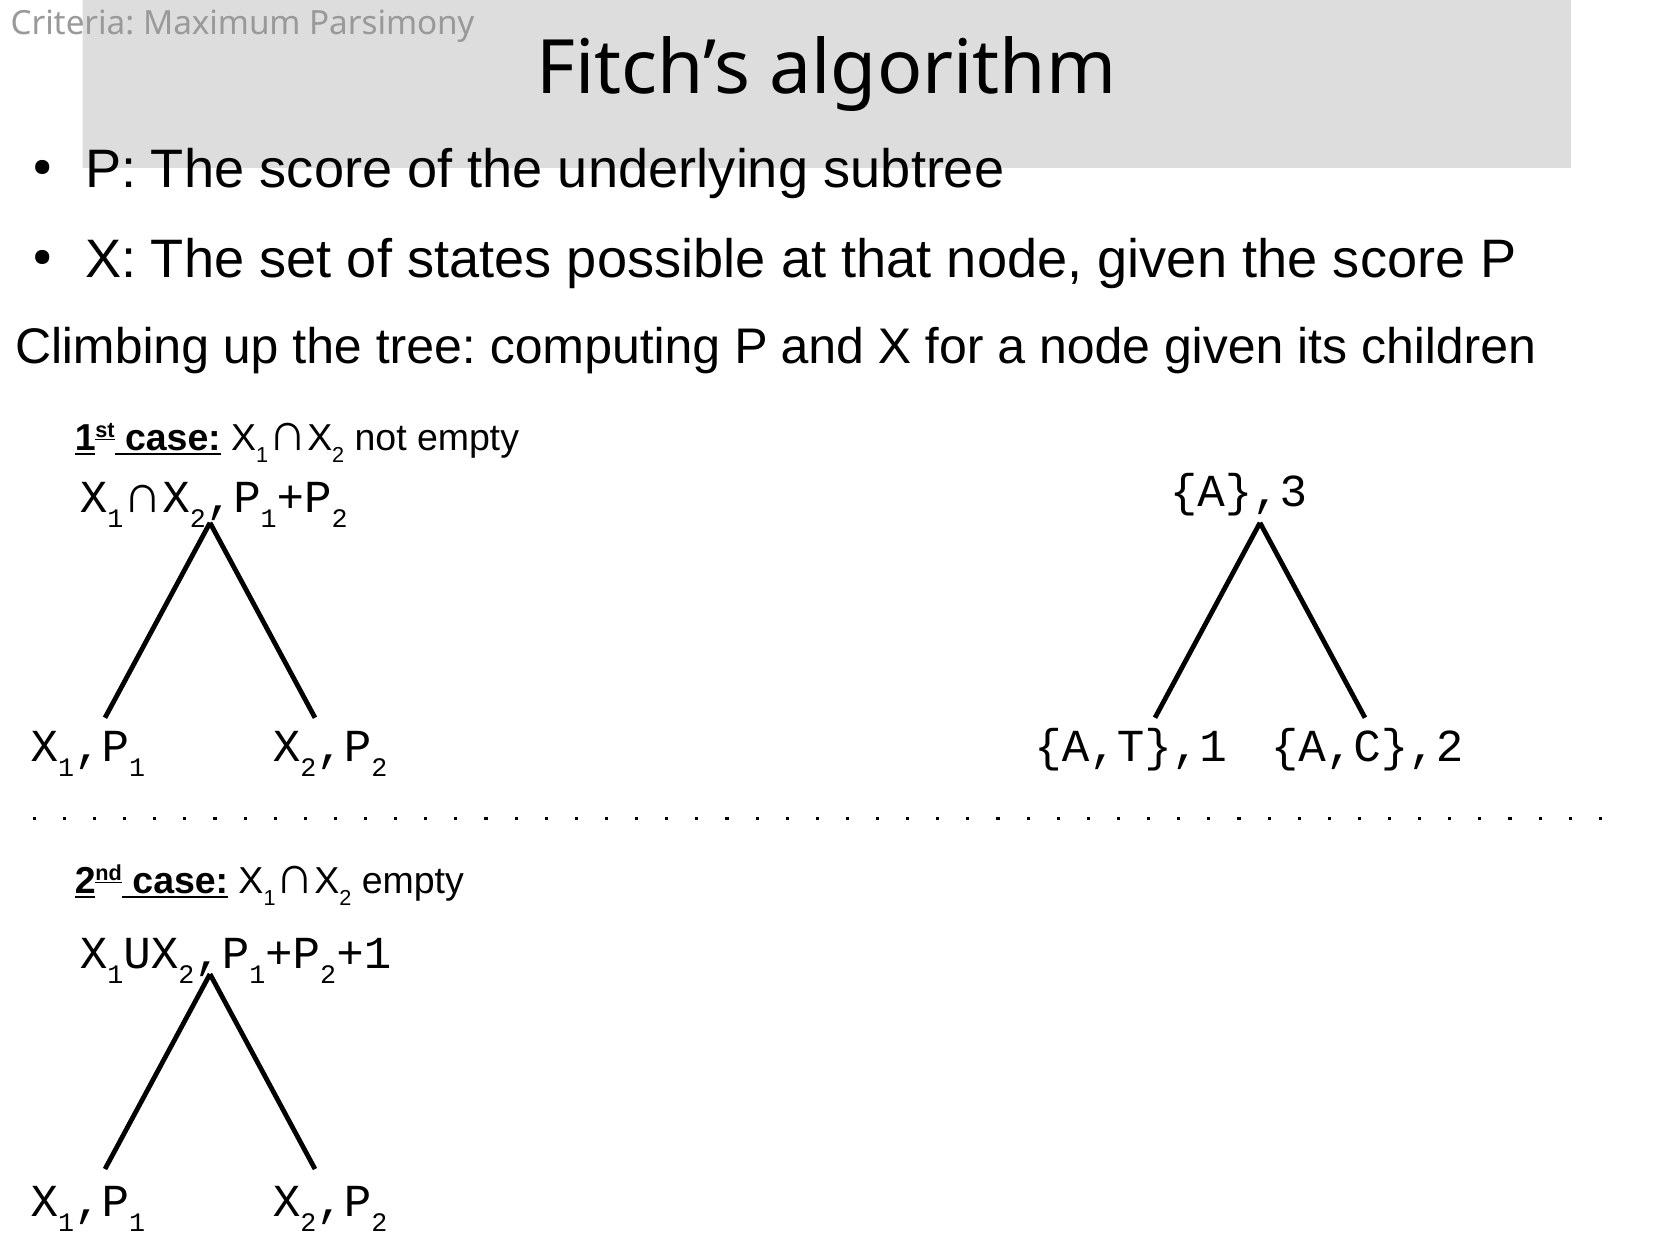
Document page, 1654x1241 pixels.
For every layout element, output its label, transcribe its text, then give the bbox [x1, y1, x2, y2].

text_box {A},3 [1155, 461, 1336, 523]
text_box {A,T},1 [1019, 716, 1256, 781]
text_box X1UX2,P1+P2+1 [64, 923, 410, 1002]
text_box Criteria: Maximum Parsimony [10, 0, 513, 73]
text_box X2,P2 [258, 716, 408, 792]
text_box {A,C},2 [1256, 716, 1505, 781]
text_box X1,P1 [15, 716, 166, 792]
title Fitch’s algorithm [82, 0, 1571, 138]
text_box X2,P2 [258, 1171, 408, 1241]
text_box X1,P1 [15, 1171, 166, 1241]
text_box X1∩X2,P1+P2 [64, 456, 410, 547]
text_box 1st case: X1∩X2 not empty [60, 394, 556, 475]
text_box 2nd case: X1∩X2 empty [60, 837, 556, 918]
list P: The score of the underlying subtree X: The set of states possible at that node, given the score P Climbing up the tree: computing P and X for a node given its children [15, 138, 1651, 462]
